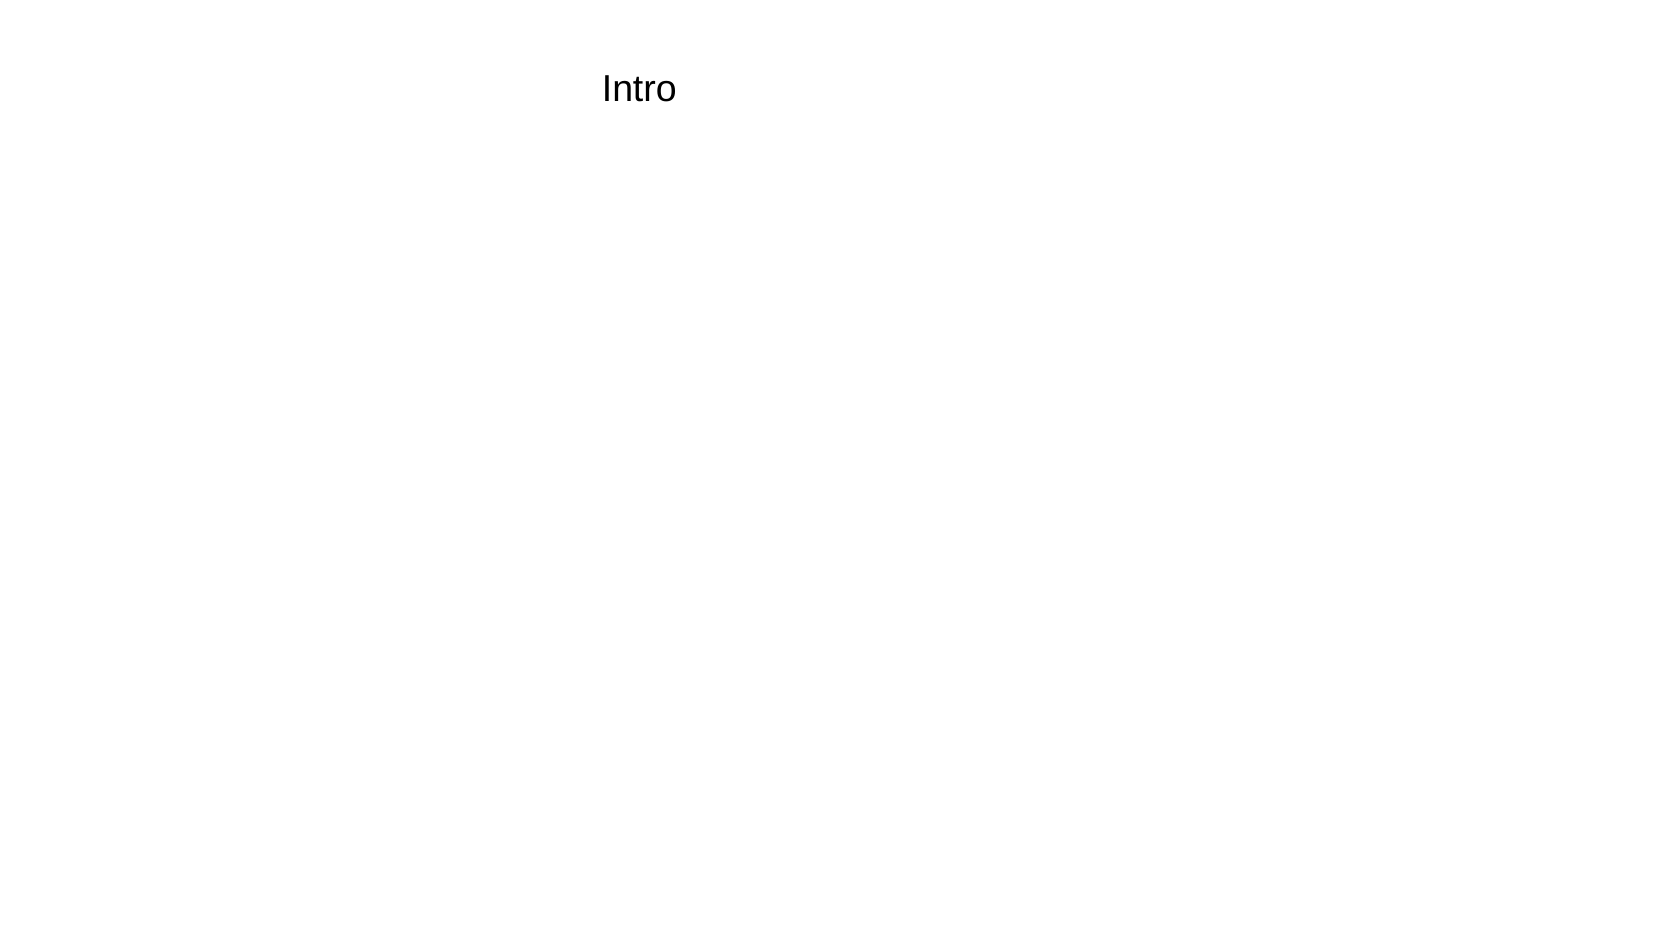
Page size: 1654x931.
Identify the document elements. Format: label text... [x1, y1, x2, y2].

text_box Intro [587, 59, 692, 117]
